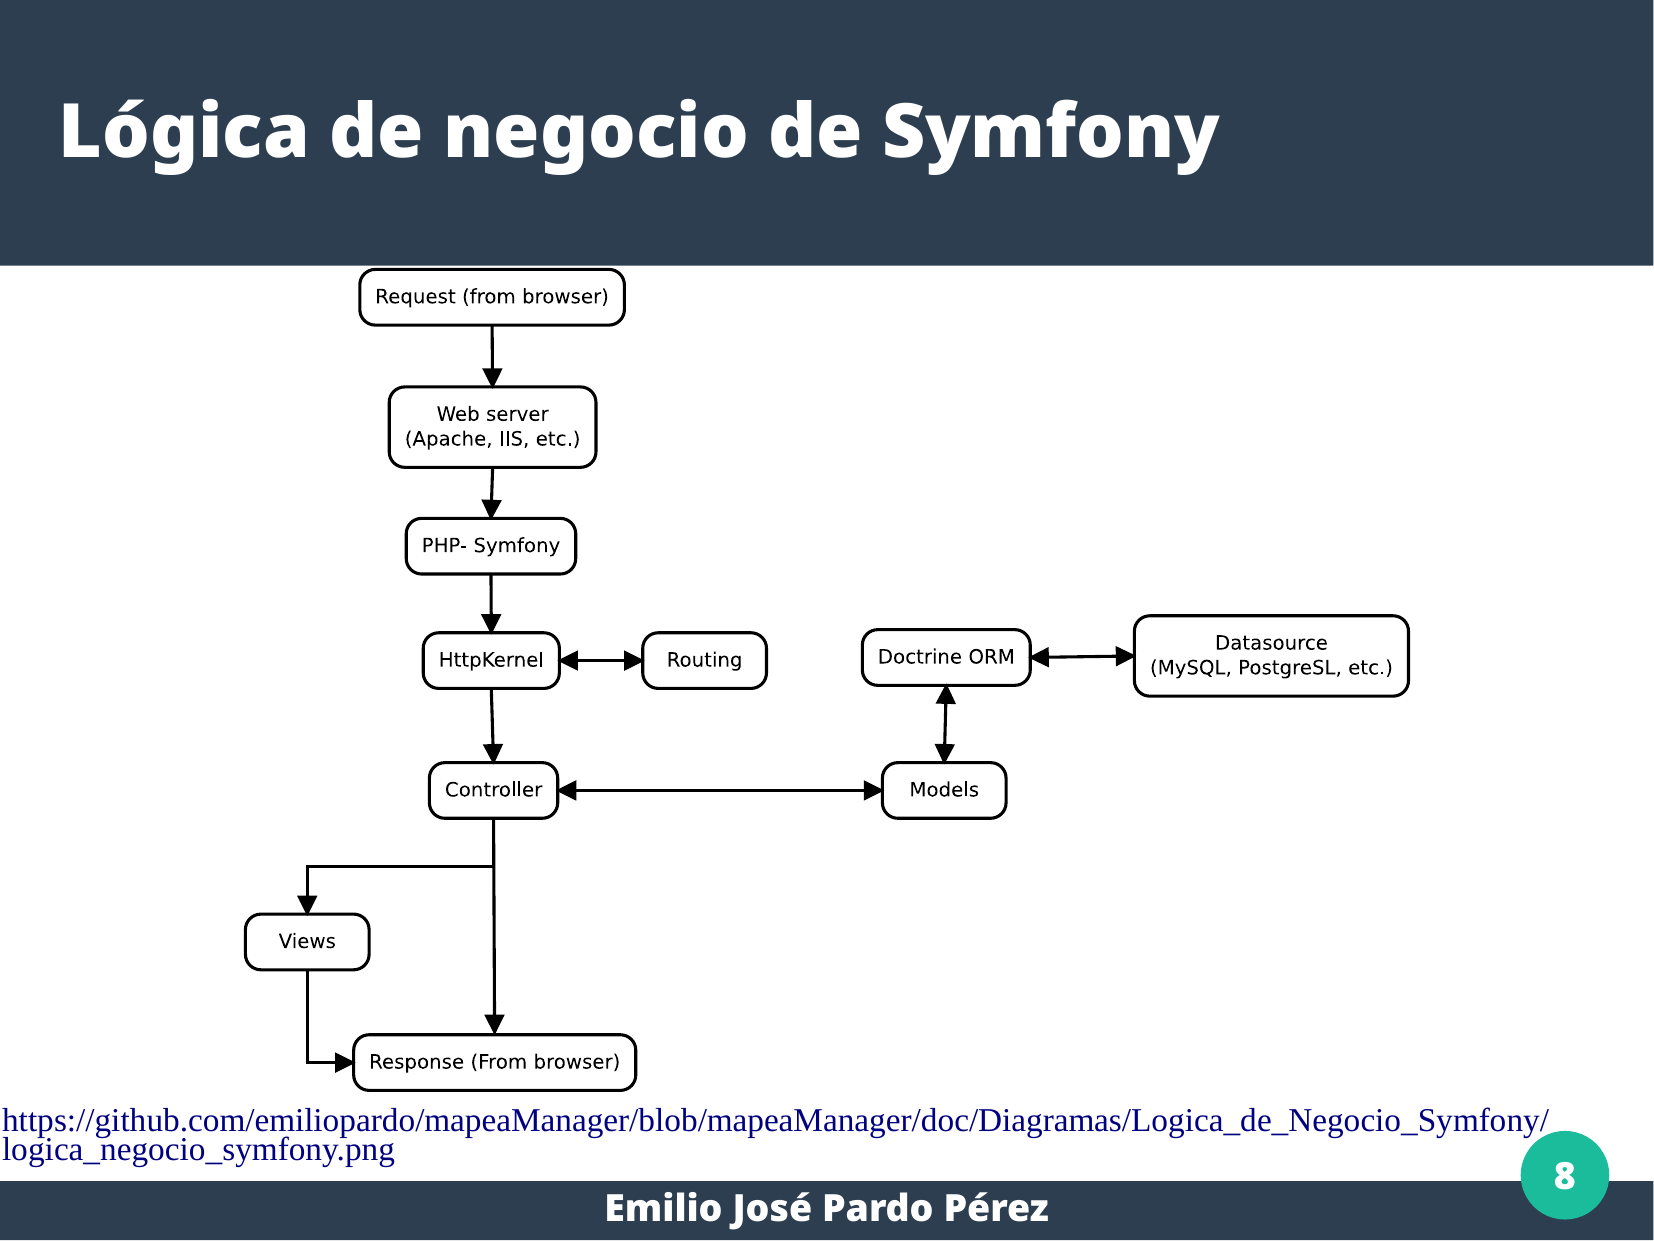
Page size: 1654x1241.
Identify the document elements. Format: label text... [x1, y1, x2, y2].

title Lógica de negocio de Symfony [59, 49, 1595, 207]
picture [241, 265, 1412, 1093]
text_box https://github.com/emiliopardo/mapeaManager/blob/mapeaManager/doc/Diagramas/Logica_de_Negocio_Symfony/logica_negocio_symfony.png [0, 1093, 1571, 1146]
